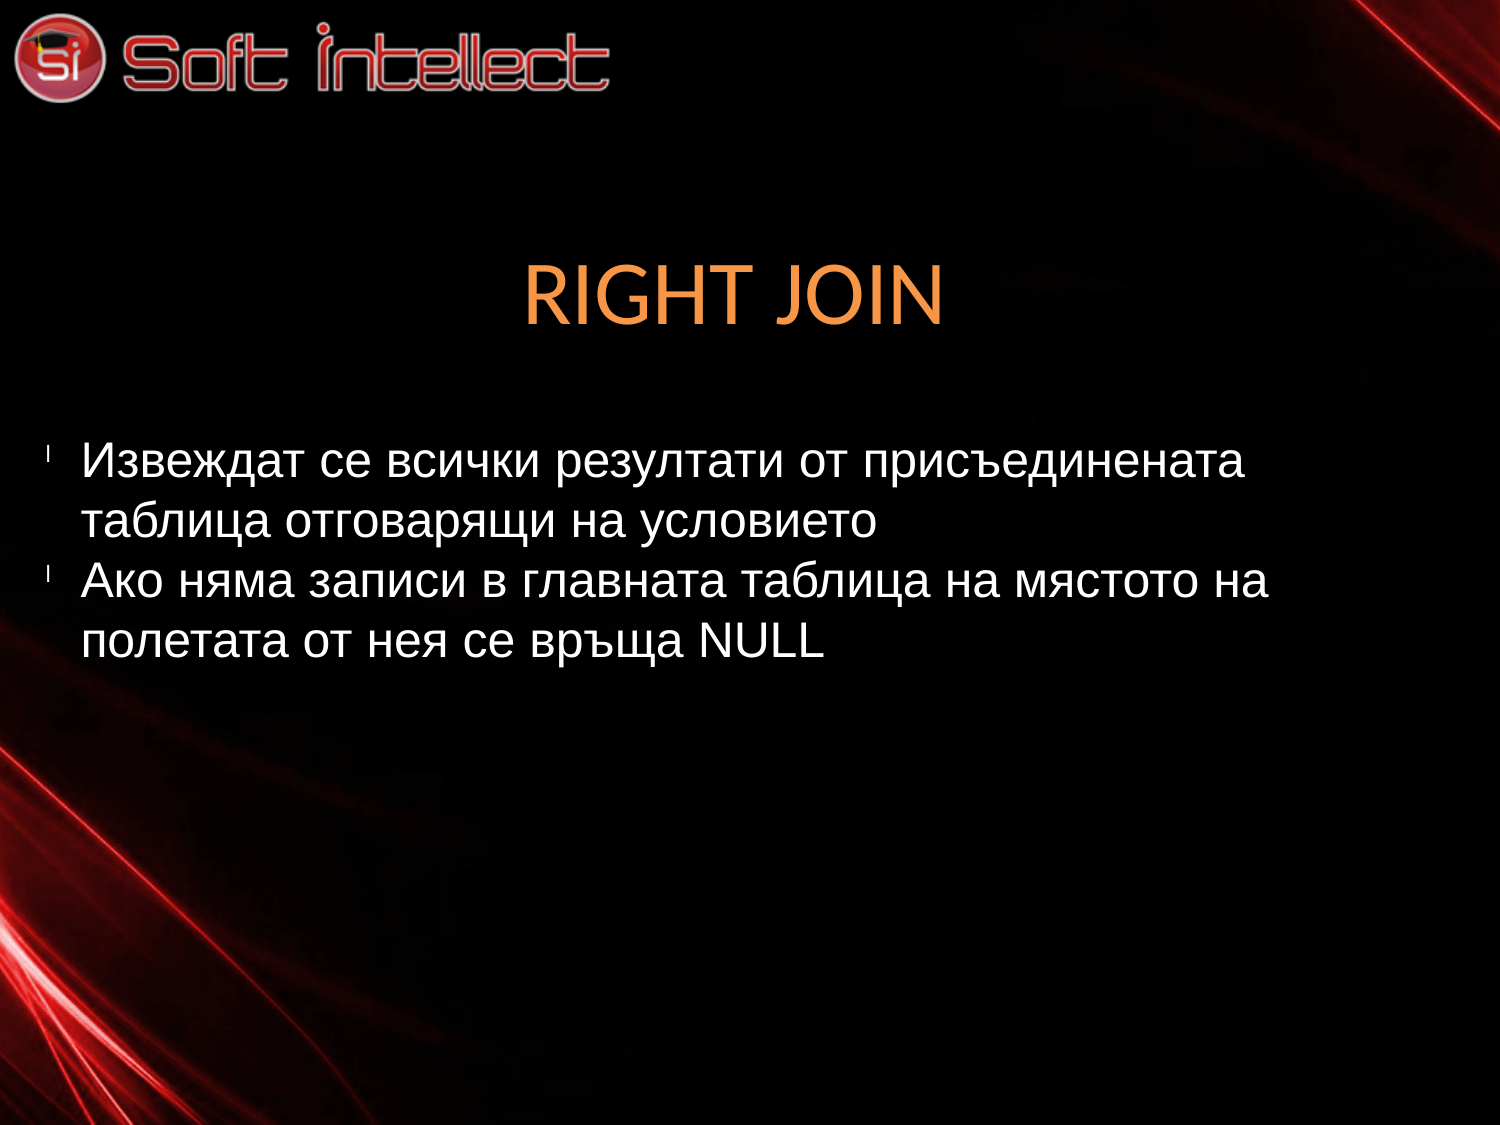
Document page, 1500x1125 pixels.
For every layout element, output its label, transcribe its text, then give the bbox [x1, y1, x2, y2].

picture [0, 0, 1500, 1125]
text_box Извеждат се всички резултати от присъединената таблица отговарящи на условието Ако няма записи в главната таблица на мястото на полетата от нея се връща NULL [30, 420, 1440, 660]
text_box RIGHT JOIN [60, 195, 1410, 382]
